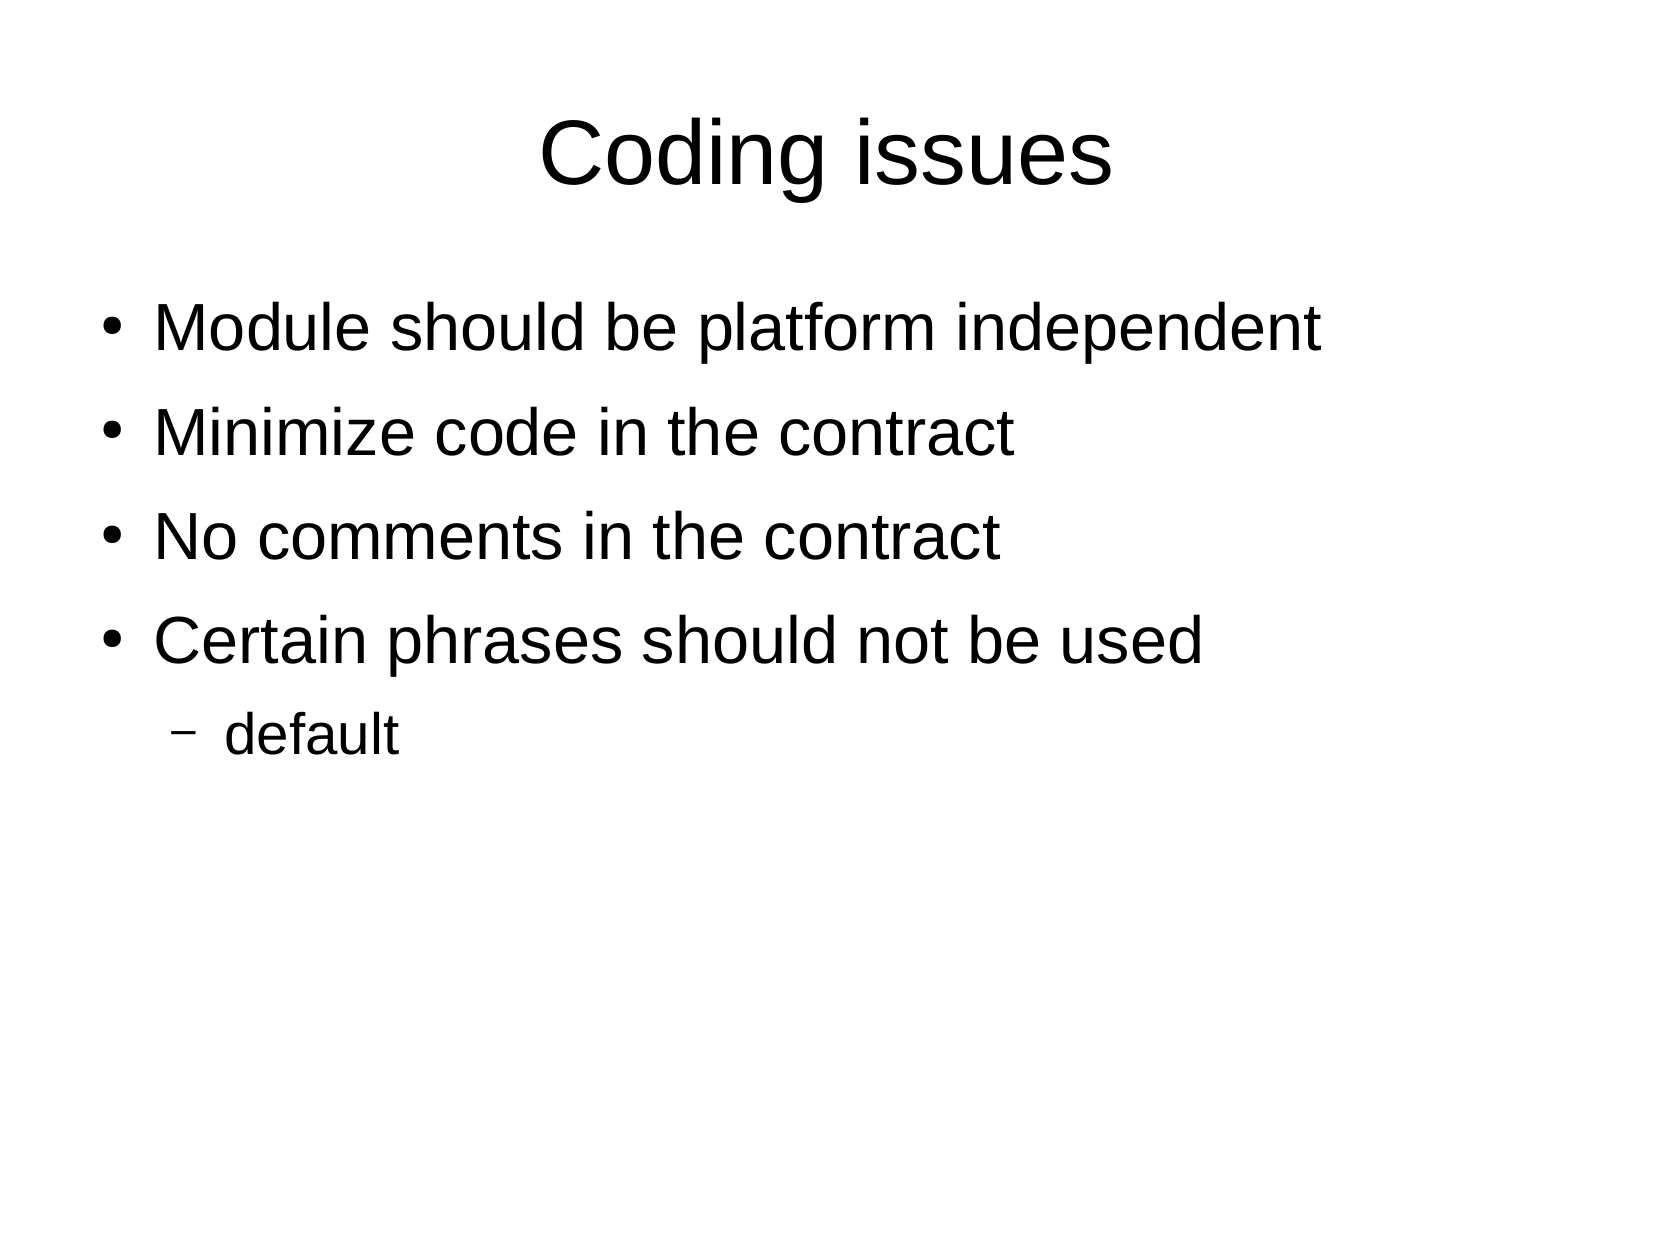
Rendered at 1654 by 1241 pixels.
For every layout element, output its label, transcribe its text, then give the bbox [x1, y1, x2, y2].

list Module should be platform independent Minimize code in the contract No comments in the contract Certain phrases should not be used default [82, 290, 1571, 1010]
title Coding issues [82, 49, 1571, 257]
